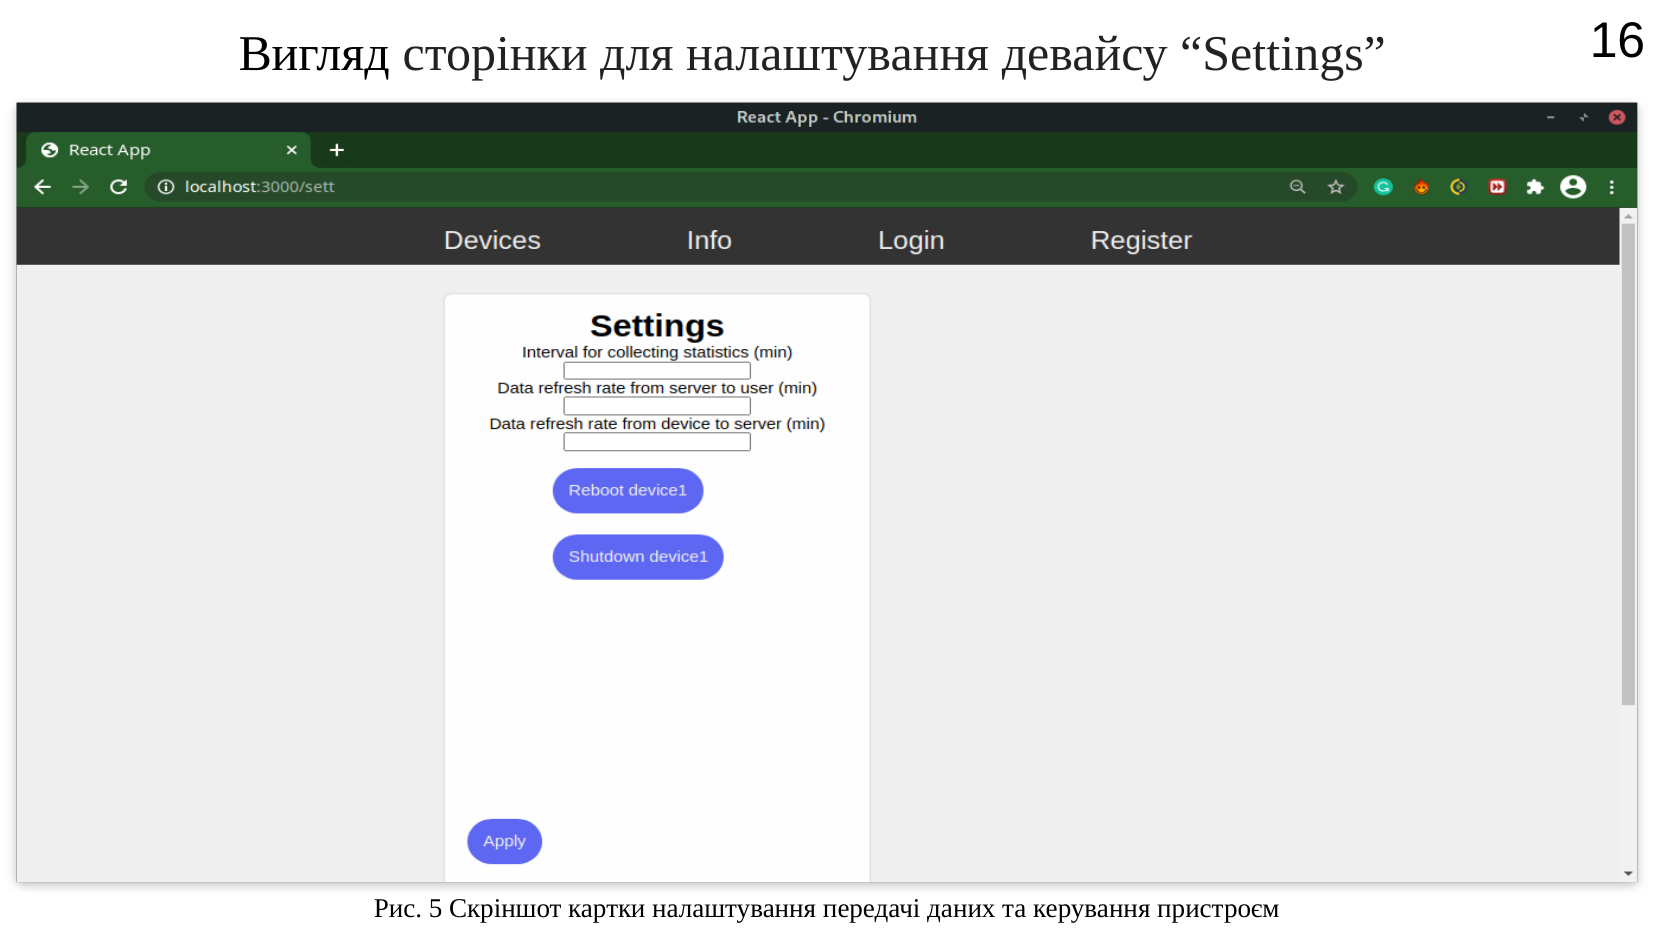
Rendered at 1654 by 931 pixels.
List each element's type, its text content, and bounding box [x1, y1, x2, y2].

text_box Вигляд сторінки для налаштування девайсу “Settings” [223, 12, 1431, 76]
picture [0, 91, 1654, 901]
text_box <номер> [1574, 0, 1654, 76]
text_box Рис. 5 Скріншот картки налаштування передачі даних та керування пристроєм [359, 885, 1295, 931]
